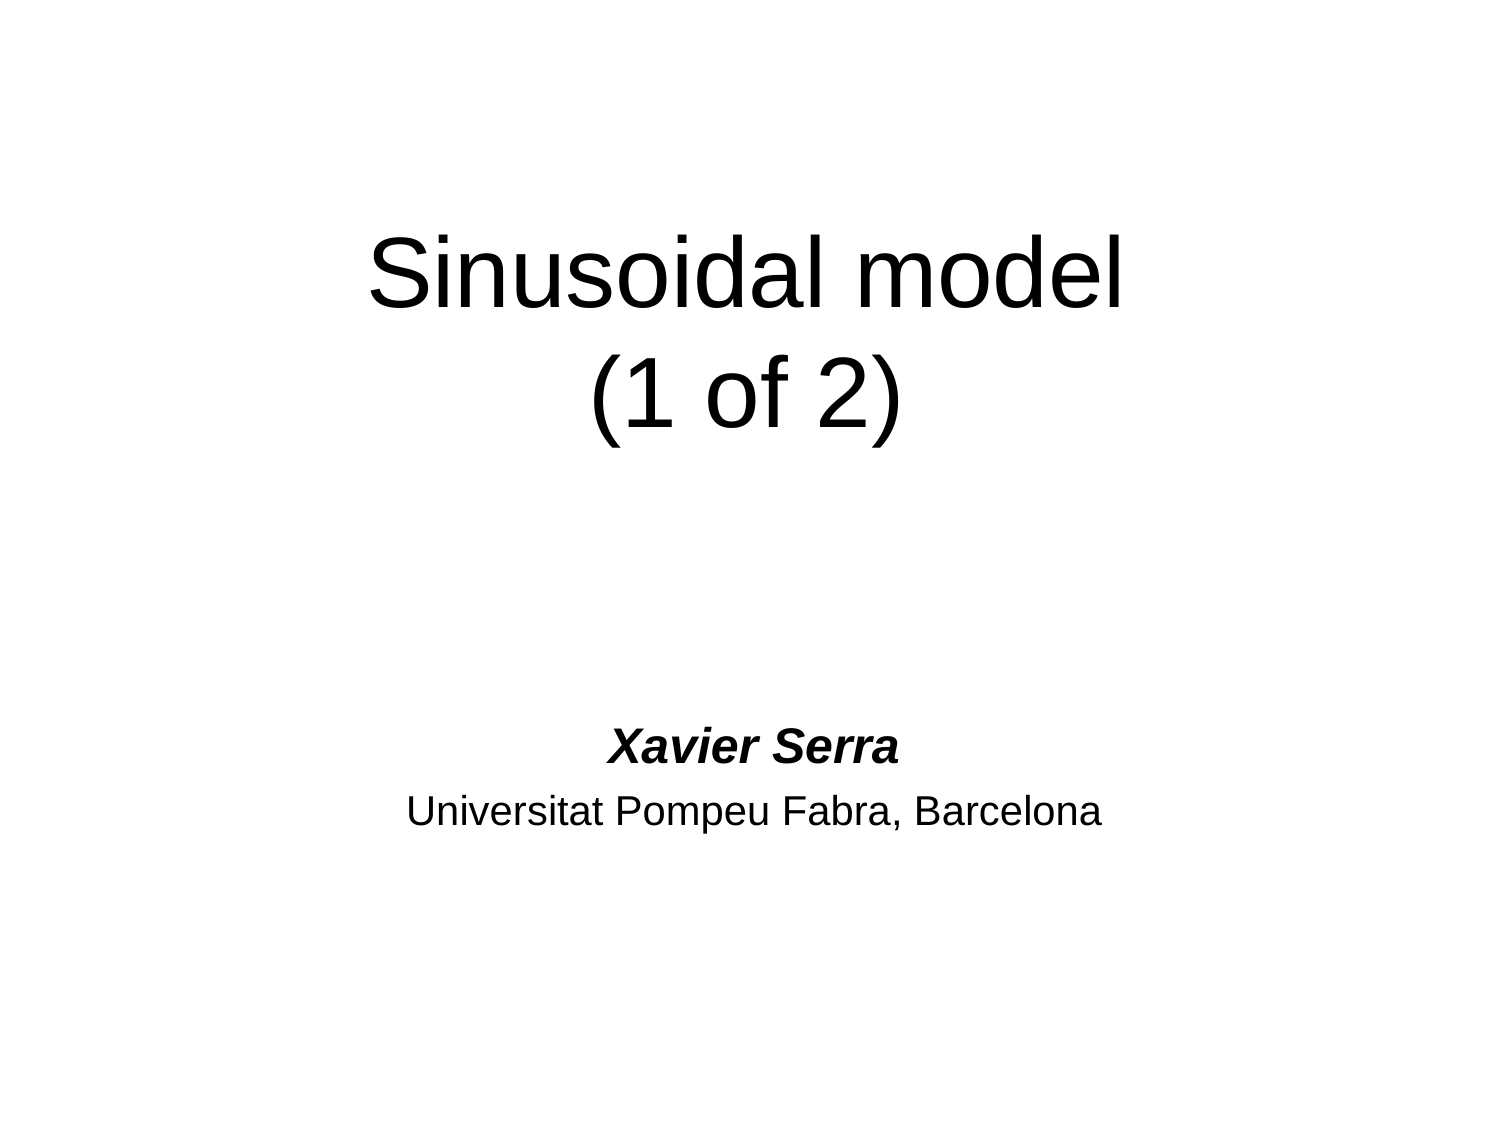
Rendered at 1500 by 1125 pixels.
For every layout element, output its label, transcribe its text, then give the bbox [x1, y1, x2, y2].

text_box Xavier Serra Universitat Pompeu Fabra, Barcelona [340, 710, 1169, 901]
title Sinusoidal model (1 of 2) [143, 82, 1350, 572]
